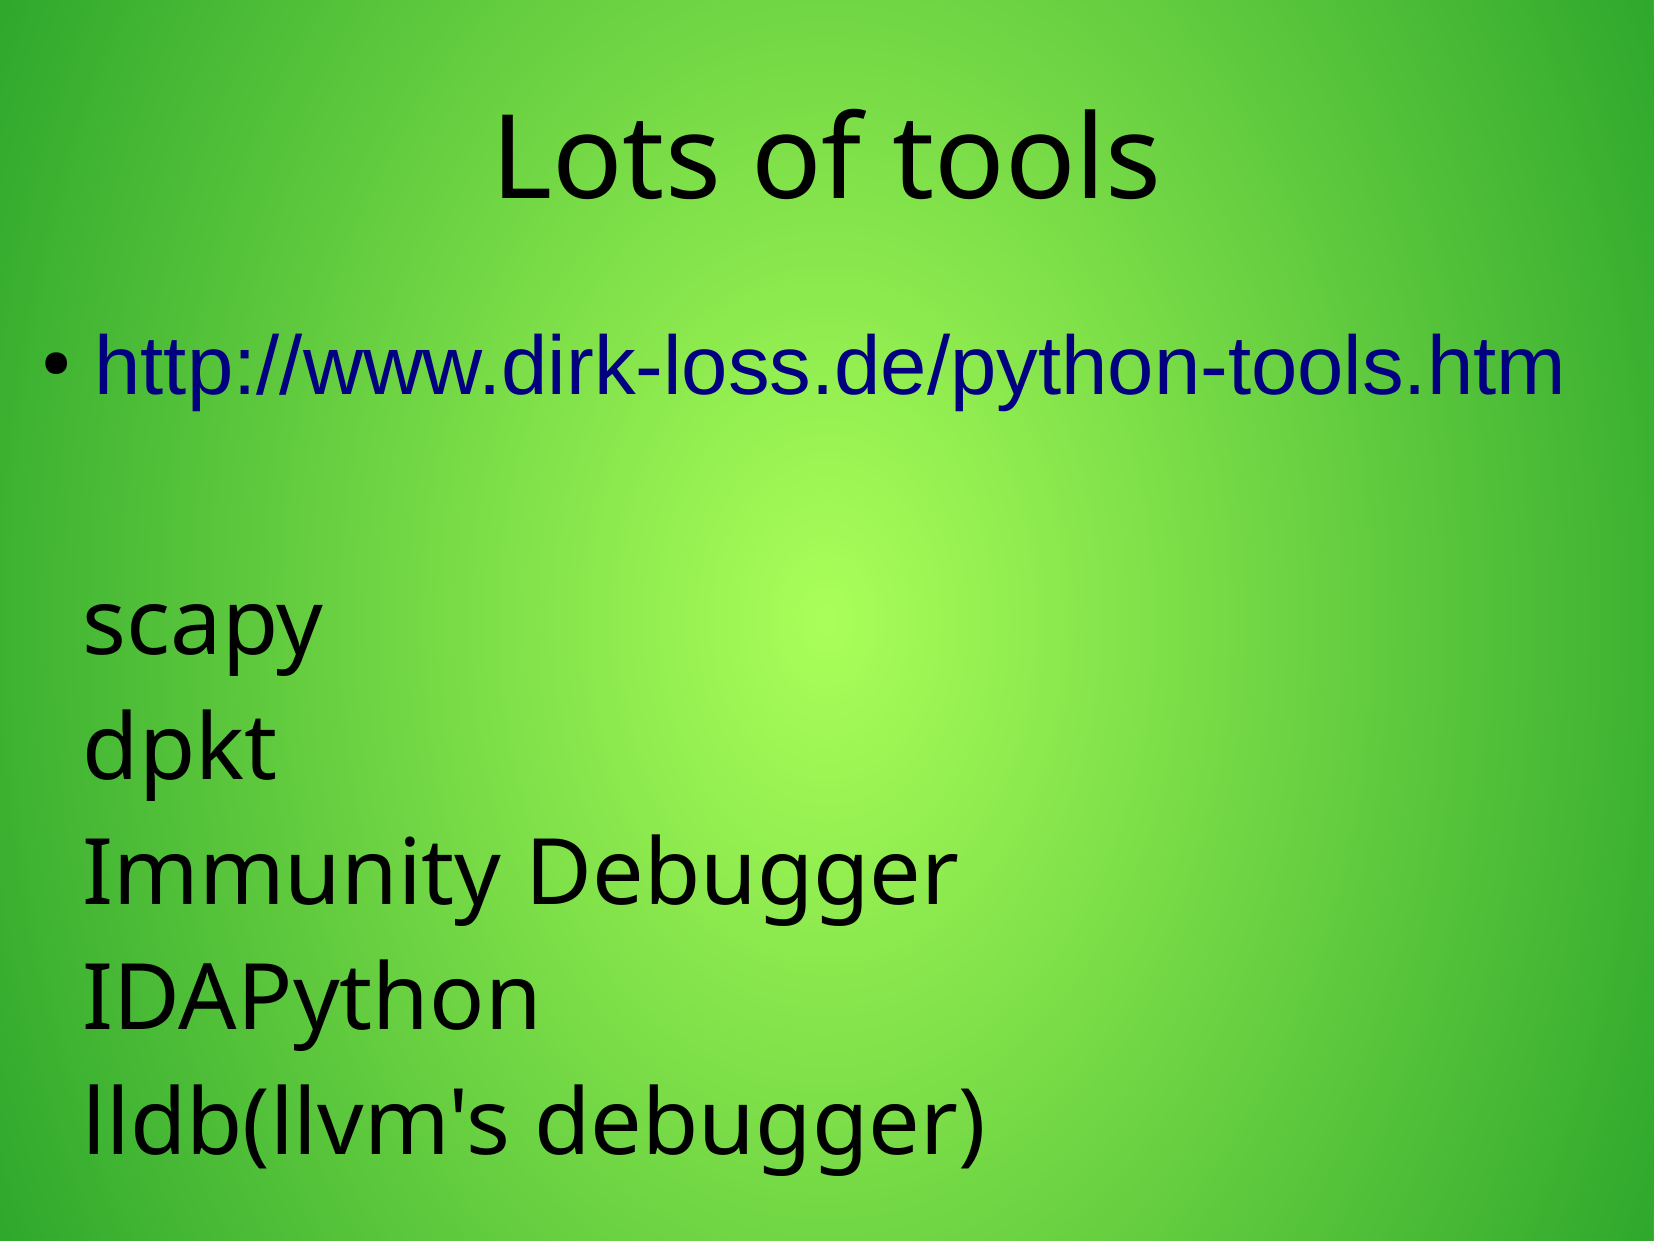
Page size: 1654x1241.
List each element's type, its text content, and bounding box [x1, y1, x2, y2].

text_box scapy dpkt Immunity Debugger IDAPython lldb(llvm's debugger) …... [67, 549, 1418, 1113]
title Lots of tools [82, 49, 1571, 257]
list http://www.dirk-loss.de/python-tools.htm [23, 318, 1630, 1039]
